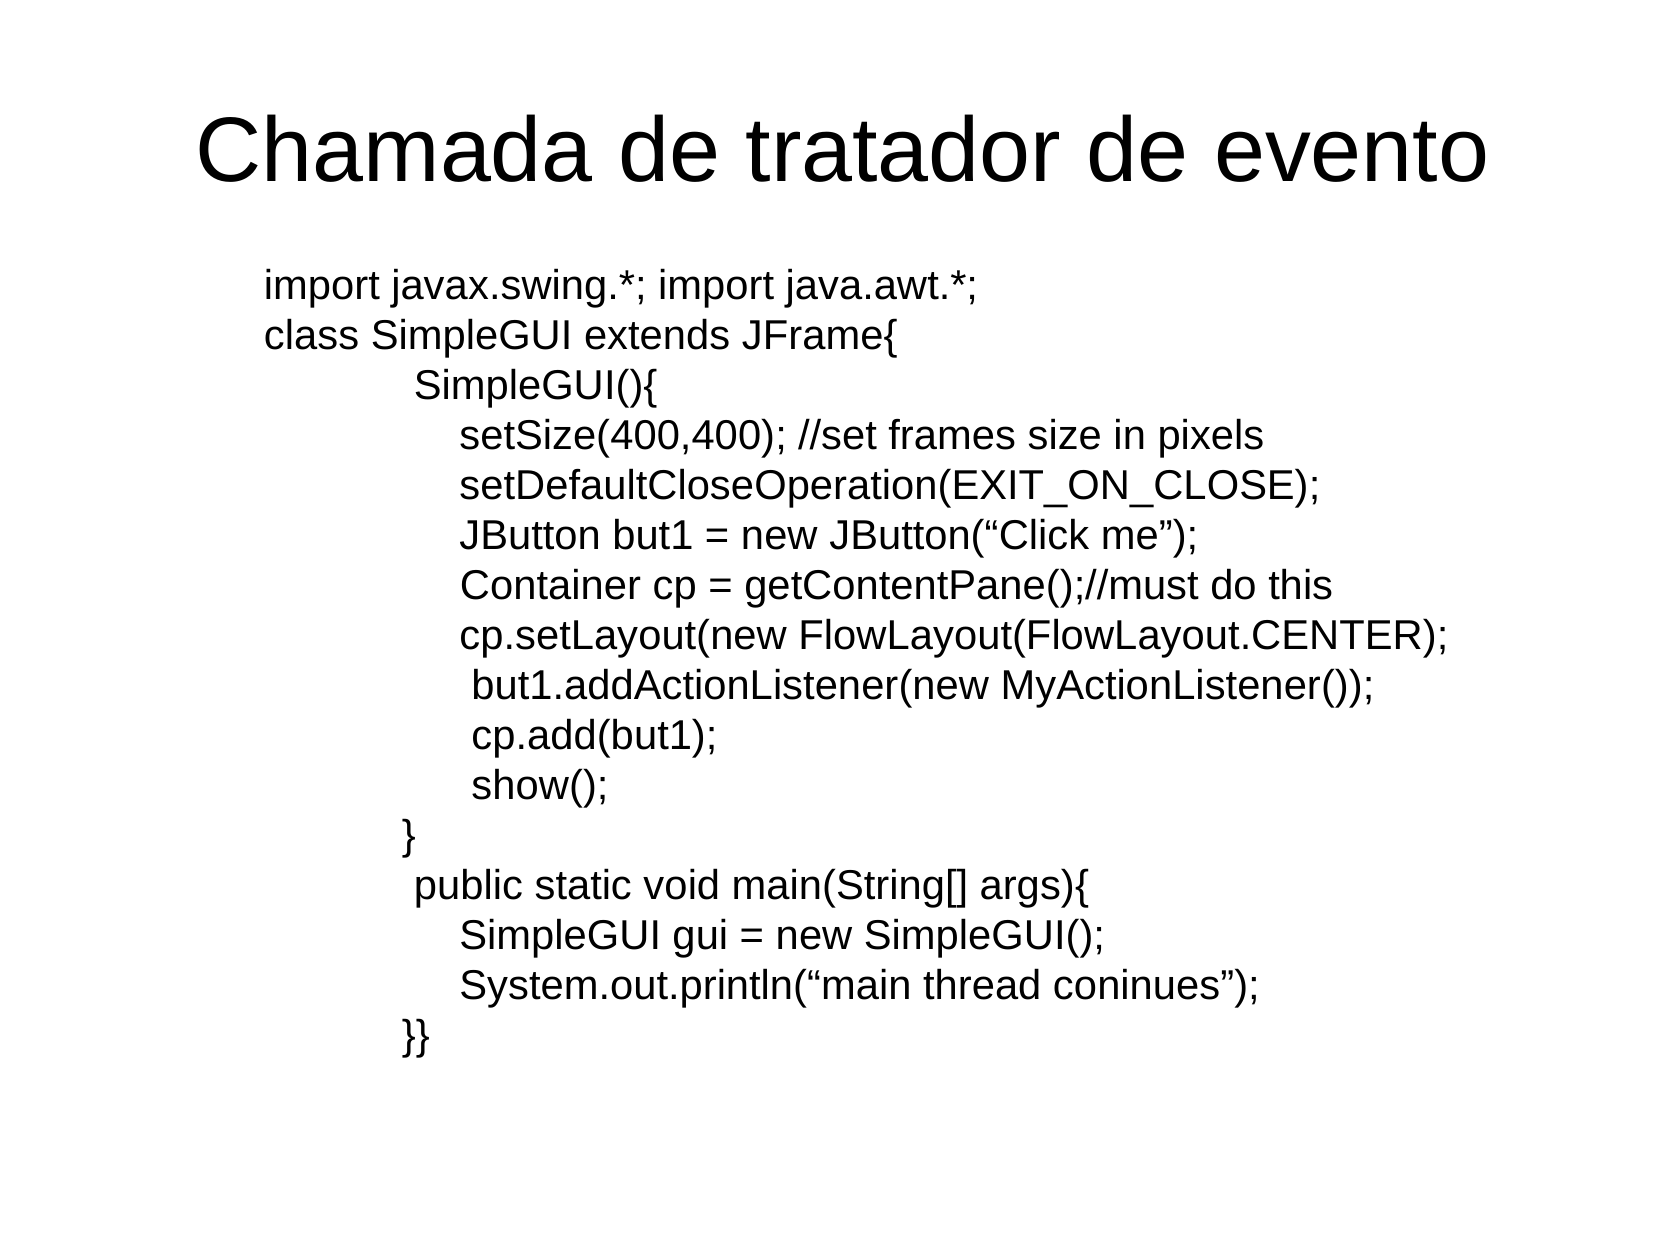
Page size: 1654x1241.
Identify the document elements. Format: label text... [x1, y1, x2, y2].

text_box import javax.swing.*; import java.awt.*; class SimpleGUI extends JFrame{ SimpleGUI(){ setSize(400,400); //set frames size in pixels setDefaultCloseOperation(EXIT_ON_CLOSE); JButton but1 = new JButton(“Click me”); Container cp = getContentPane();//must do this cp.setLayout(new FlowLayout(FlowLayout.CENTER); but1.addActionListener(new MyActionListener()); cp.add(but1); show(); } public static void main(String[] args){ SimpleGUI gui = new SimpleGUI(); System.out.println(“main thread coninues”); }} [249, 249, 1464, 1066]
title Chamada de tratador de evento [124, 41, 1530, 248]
